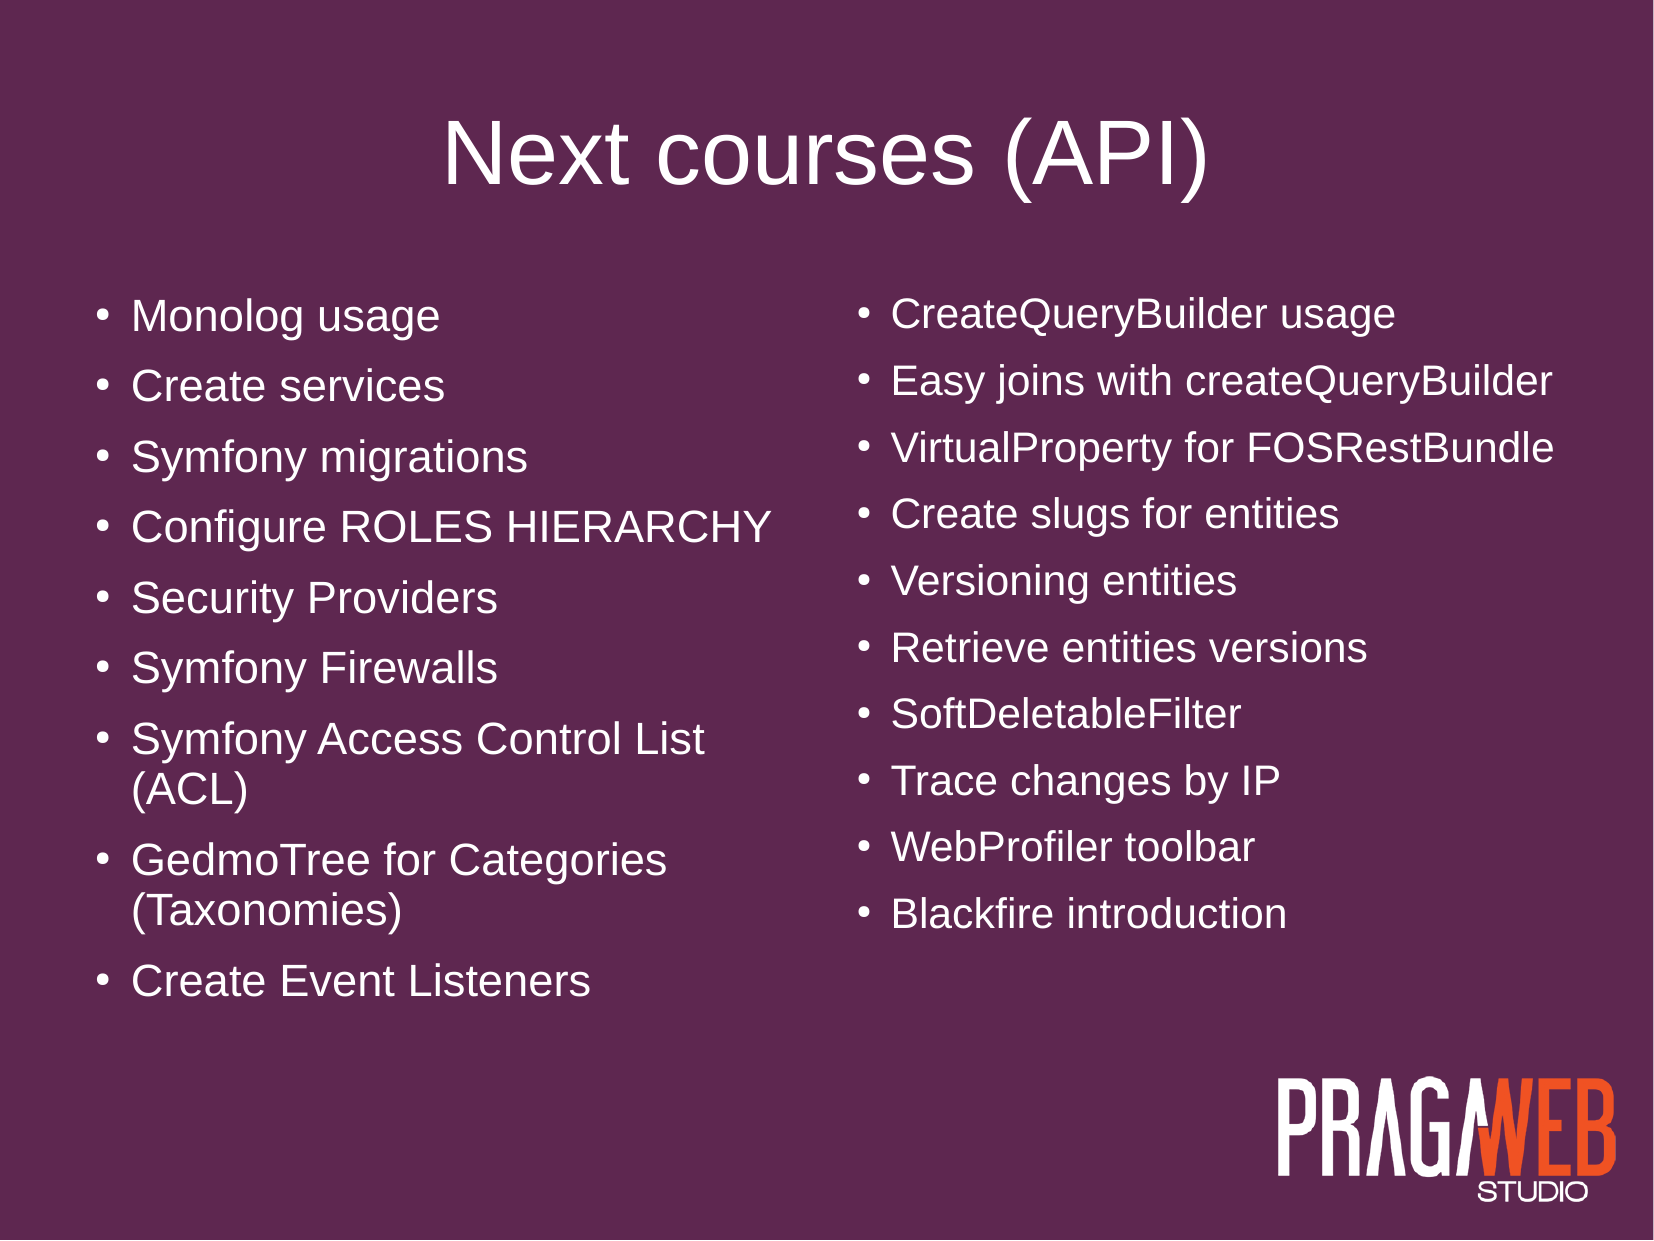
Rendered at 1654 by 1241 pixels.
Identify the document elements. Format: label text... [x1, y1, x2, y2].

list Monolog usage Create services Symfony migrations Configure ROLES HIERARCHY Security Providers Symfony Firewalls Symfony Access Control List (ACL) GedmoTree for Categories (Taxonomies) Create Event Listeners [82, 290, 809, 1010]
picture [1240, 1062, 1639, 1218]
title Next courses (API) [82, 49, 1571, 257]
list CreateQueryBuilder usage Easy joins with createQueryBuilder VirtualProperty for FOSRestBundle Create slugs for entities Versioning entities Retrieve entities versions SoftDeletableFilter Trace changes by IP WebProfiler toolbar Blackfire introduction [845, 290, 1572, 1010]
